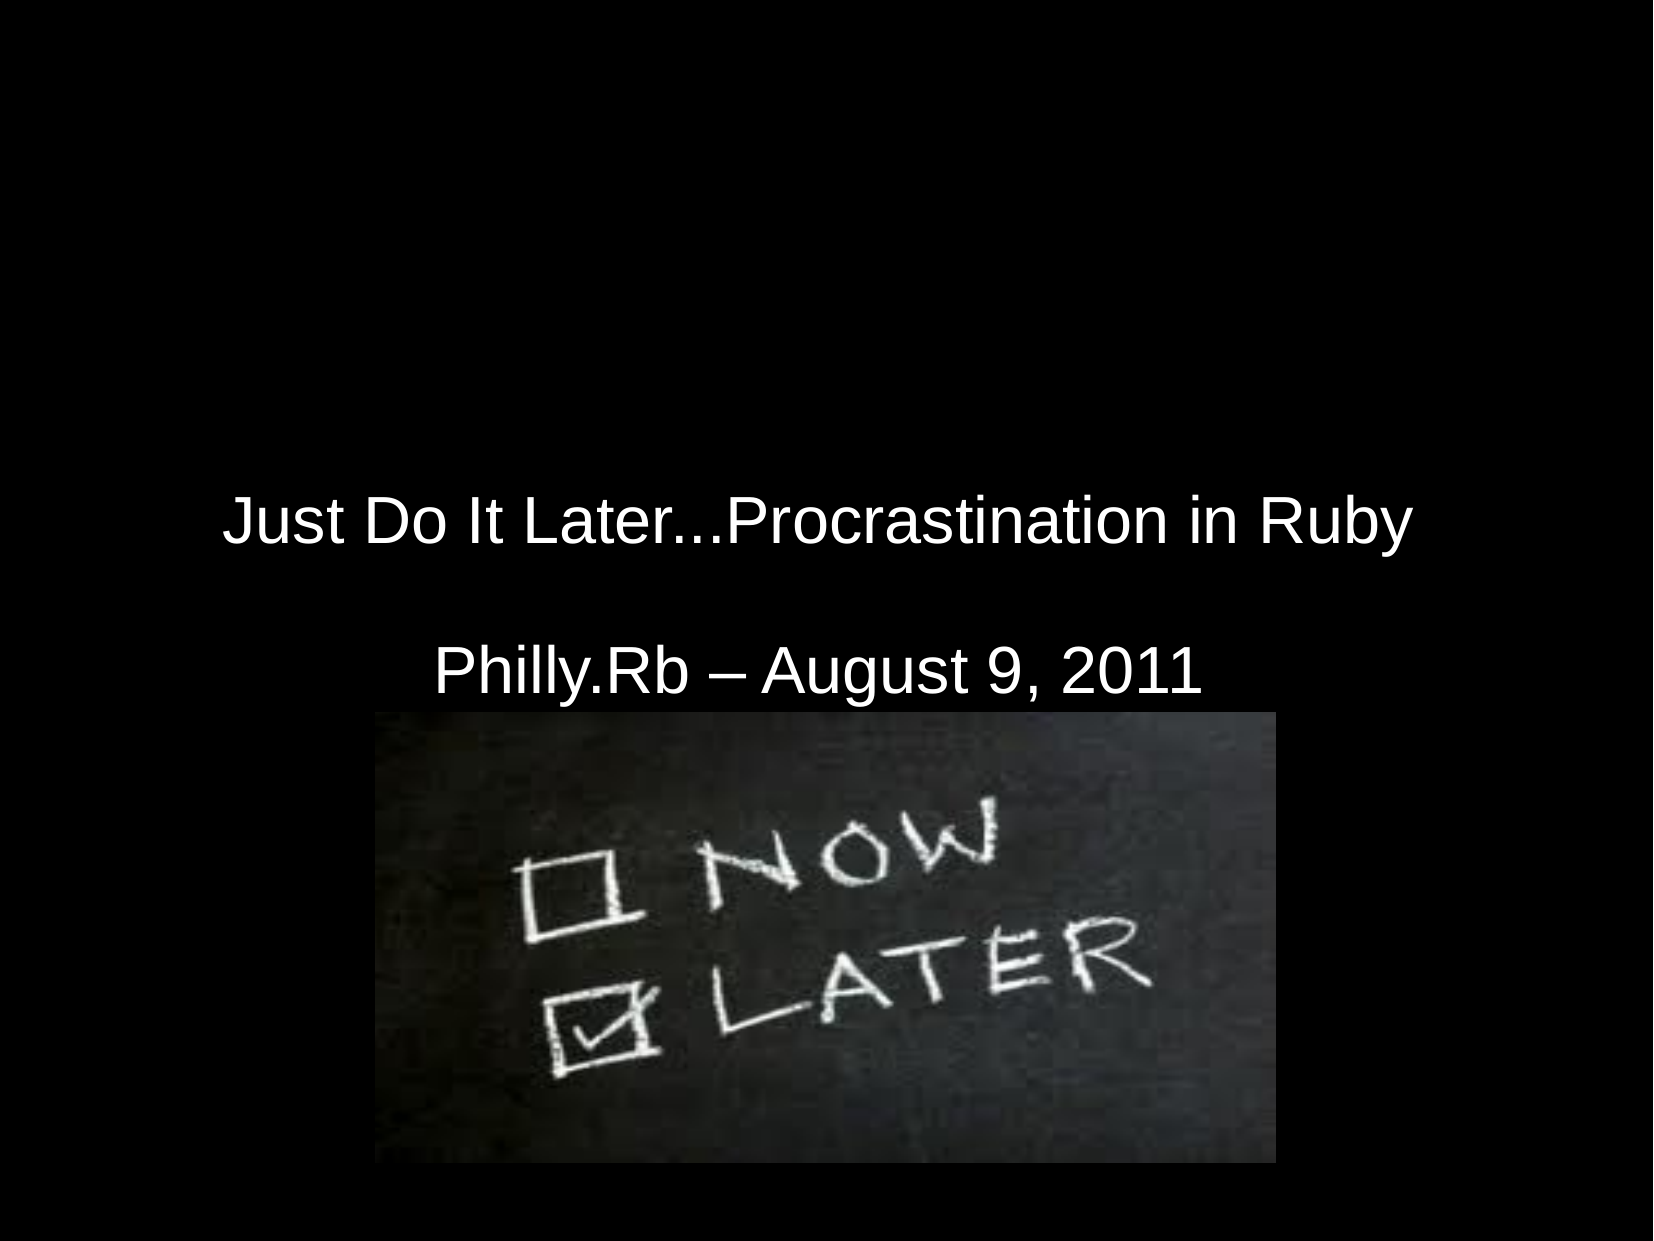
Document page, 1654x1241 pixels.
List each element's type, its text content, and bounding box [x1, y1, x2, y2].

picture [375, 712, 1276, 1163]
subtitle Just Do It Later...Procrastination in Ruby Philly.Rb – August 9, 2011 [75, 65, 1563, 1126]
